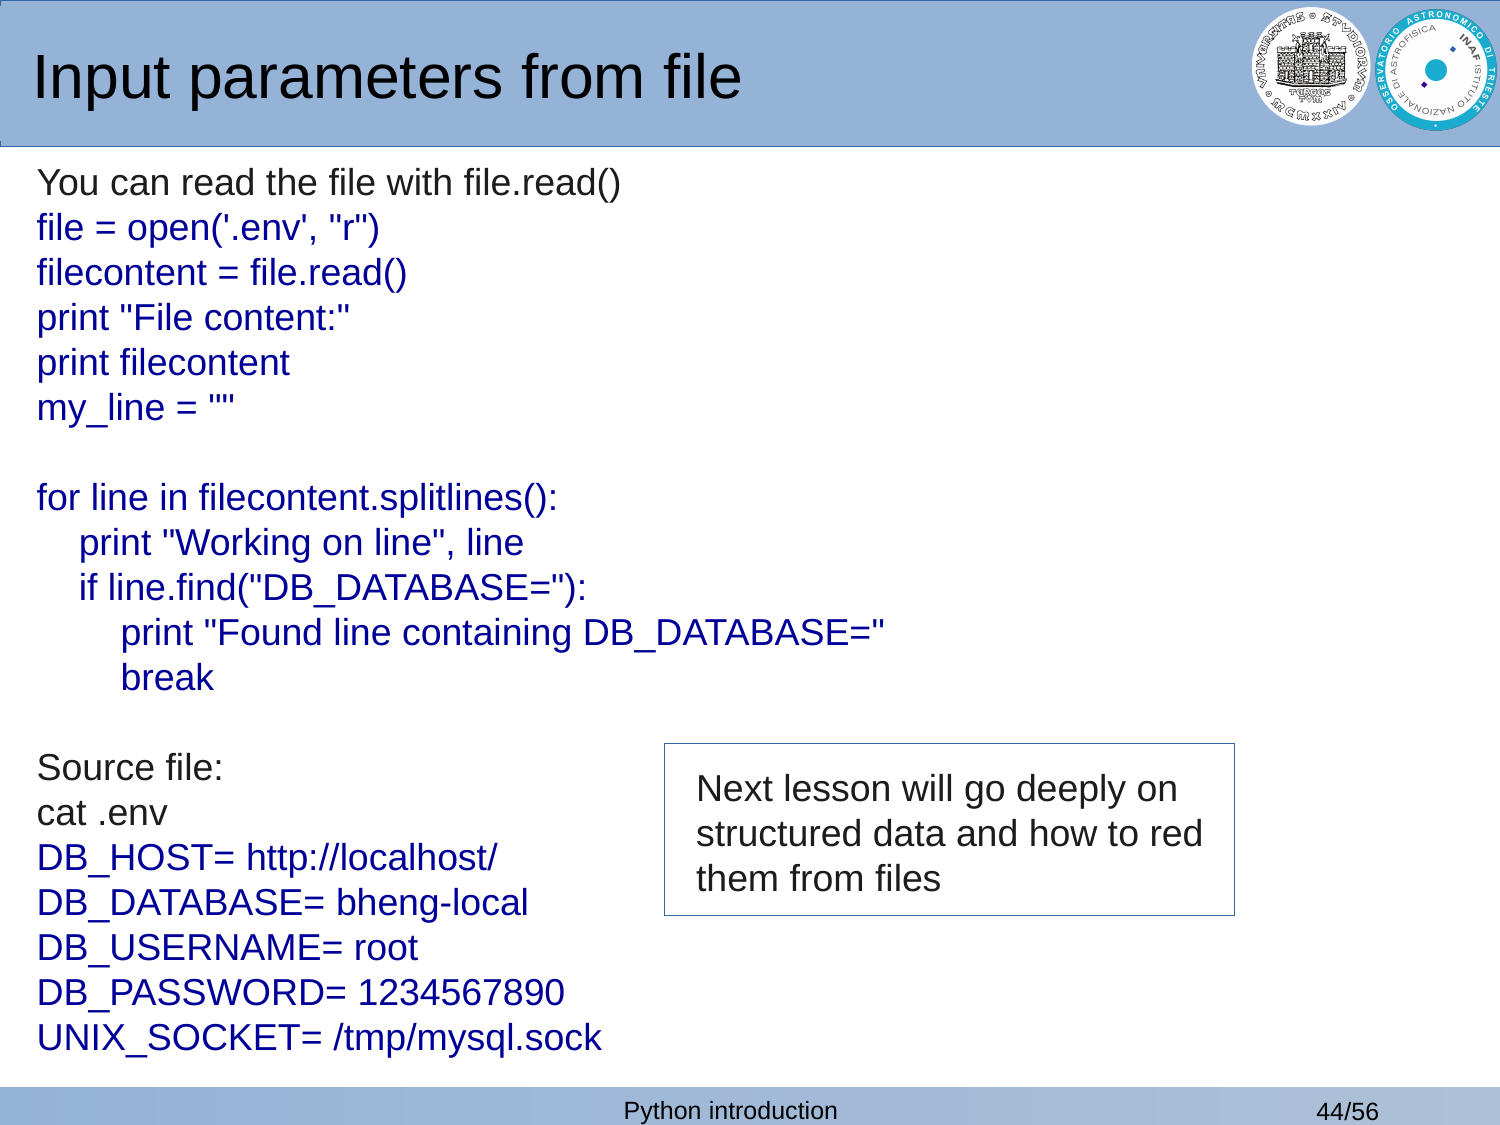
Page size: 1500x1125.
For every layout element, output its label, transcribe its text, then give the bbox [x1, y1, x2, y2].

picture [1252, 0, 1500, 156]
list You can read the file with file.read() file = open('.env', "r") filecontent = file.read() print "File content:" print filecontent my_line = "" for line in filecontent.splitlines(): print "Working on line", line if line.find("DB_DATABASE="): print "Found line containing DB_DATABASE=" break Source file: cat .env DB_HOST= http://localhost/ DB_DATABASE= bheng-local DB_USERNAME= root DB_PASSWORD= 1234567890 UNIX_SOCKET= /tmp/mysql.sock [21, 150, 1455, 1023]
text_box Input parameters from file [0, 5, 1243, 141]
list Next lesson will go deeply on structured data and how to red them from files [681, 756, 1235, 905]
text_box [664, 743, 1235, 916]
